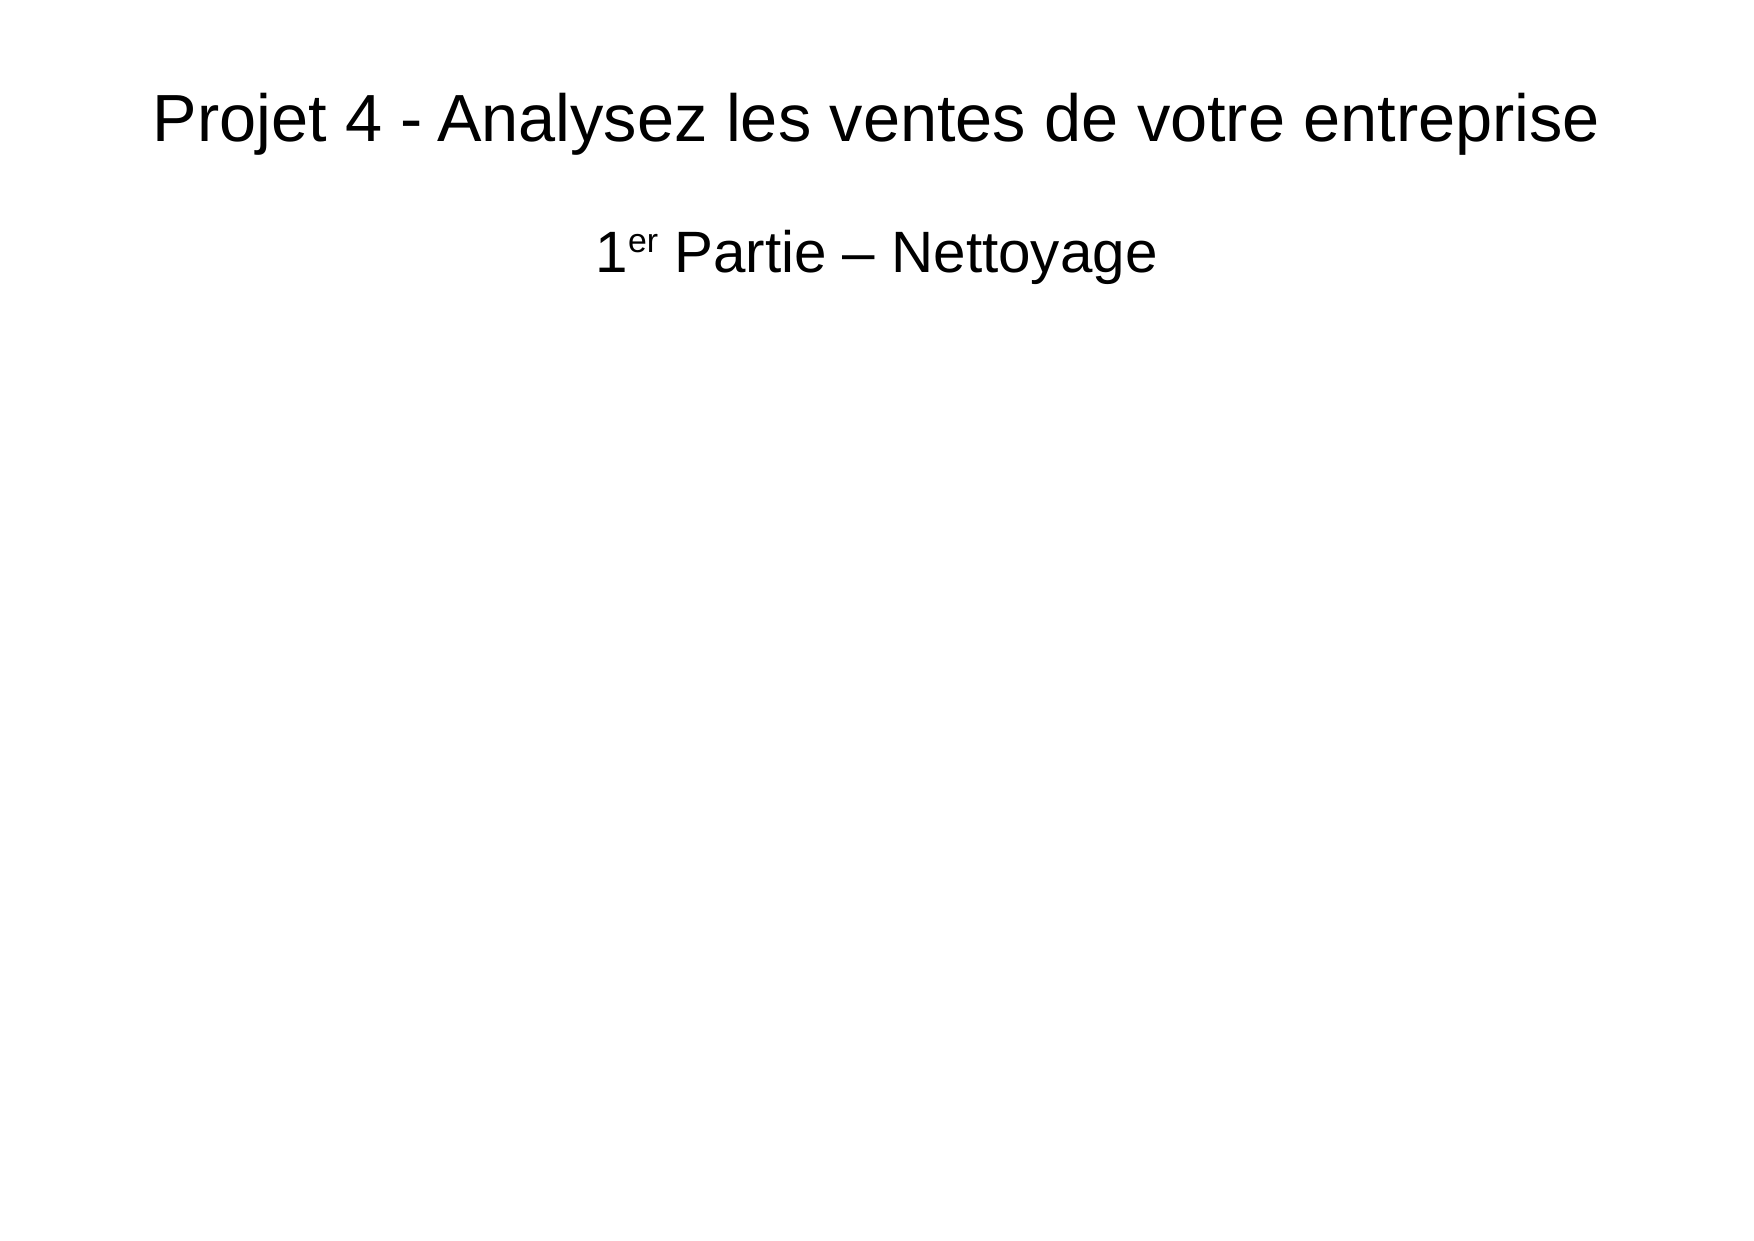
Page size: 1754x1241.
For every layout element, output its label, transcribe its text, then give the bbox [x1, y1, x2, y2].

title Projet 4 - Analysez les ventes de votre entreprise [140, 48, 1614, 188]
subtitle 1er Partie – Nettoyage [140, 188, 1614, 317]
